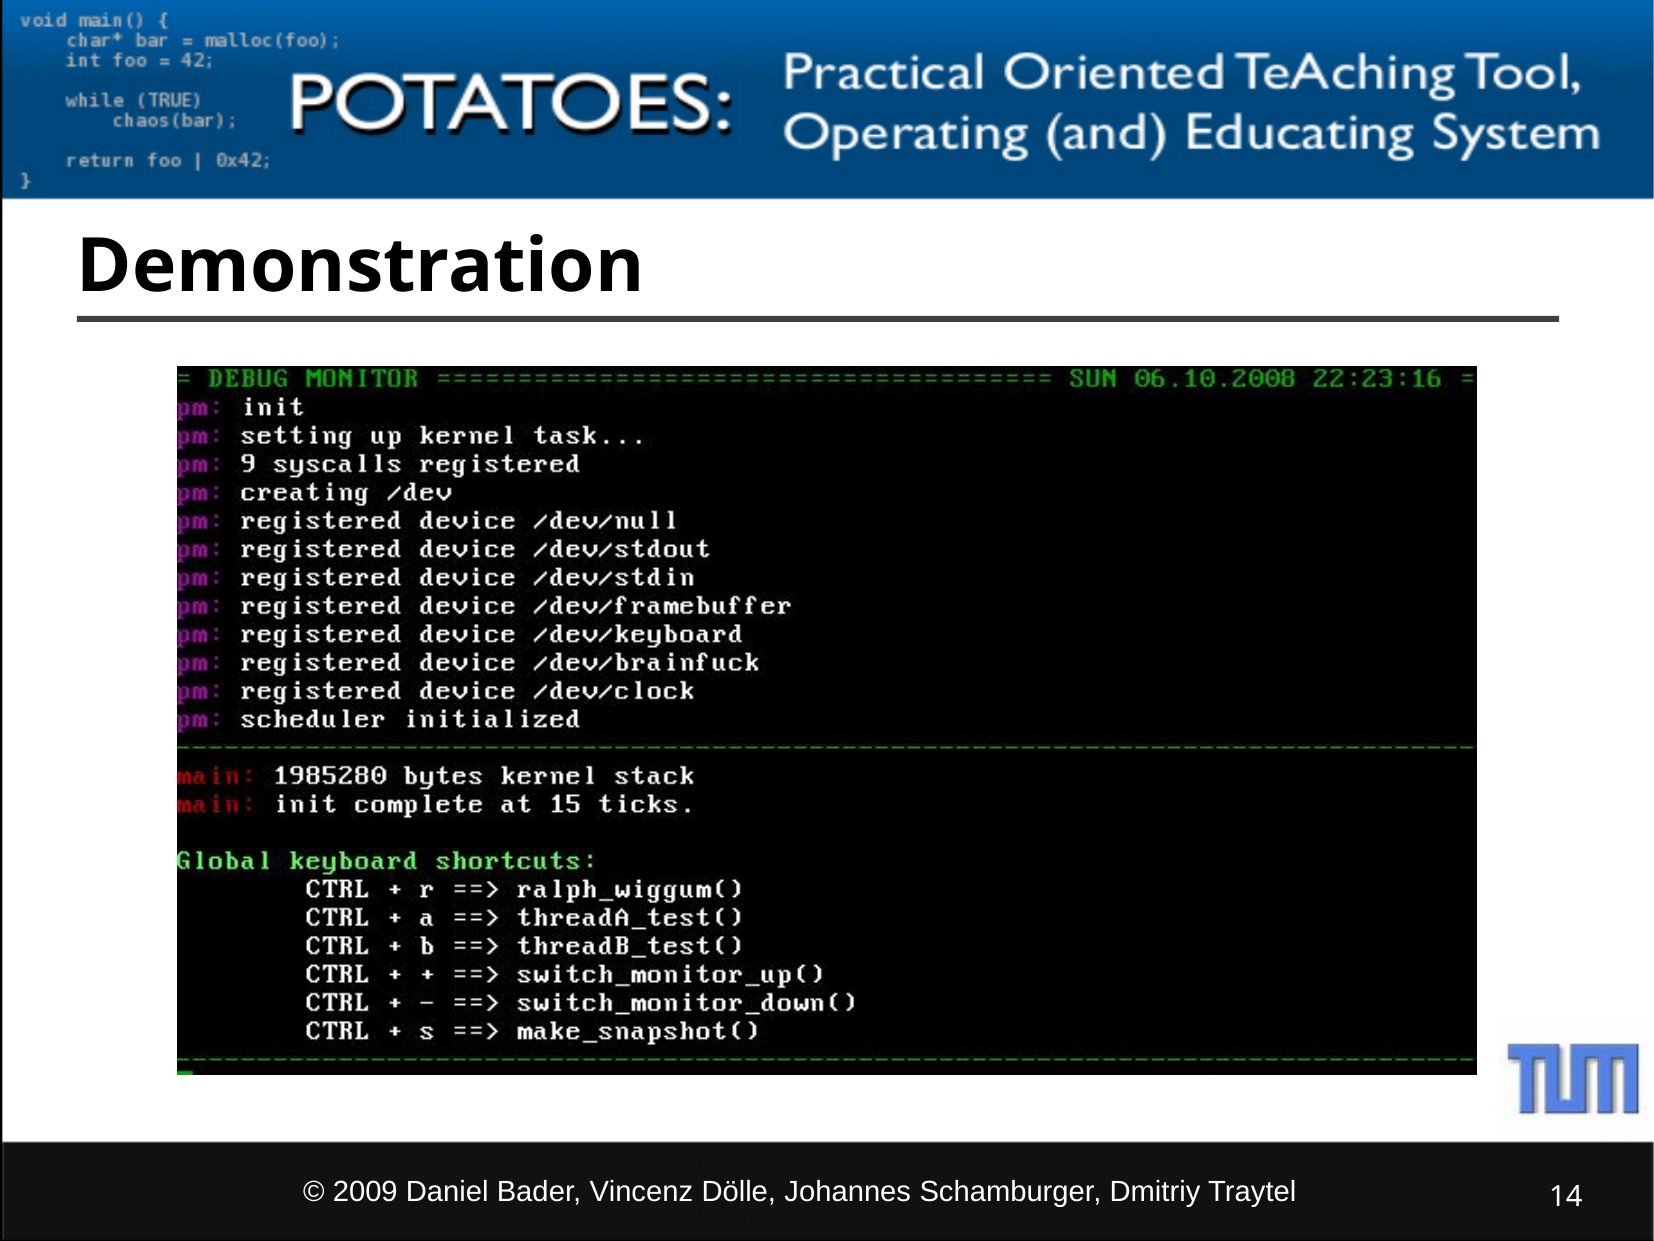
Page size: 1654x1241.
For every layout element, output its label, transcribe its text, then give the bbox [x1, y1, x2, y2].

title Demonstration [76, 218, 1565, 308]
picture [0, 0, 1654, 1241]
